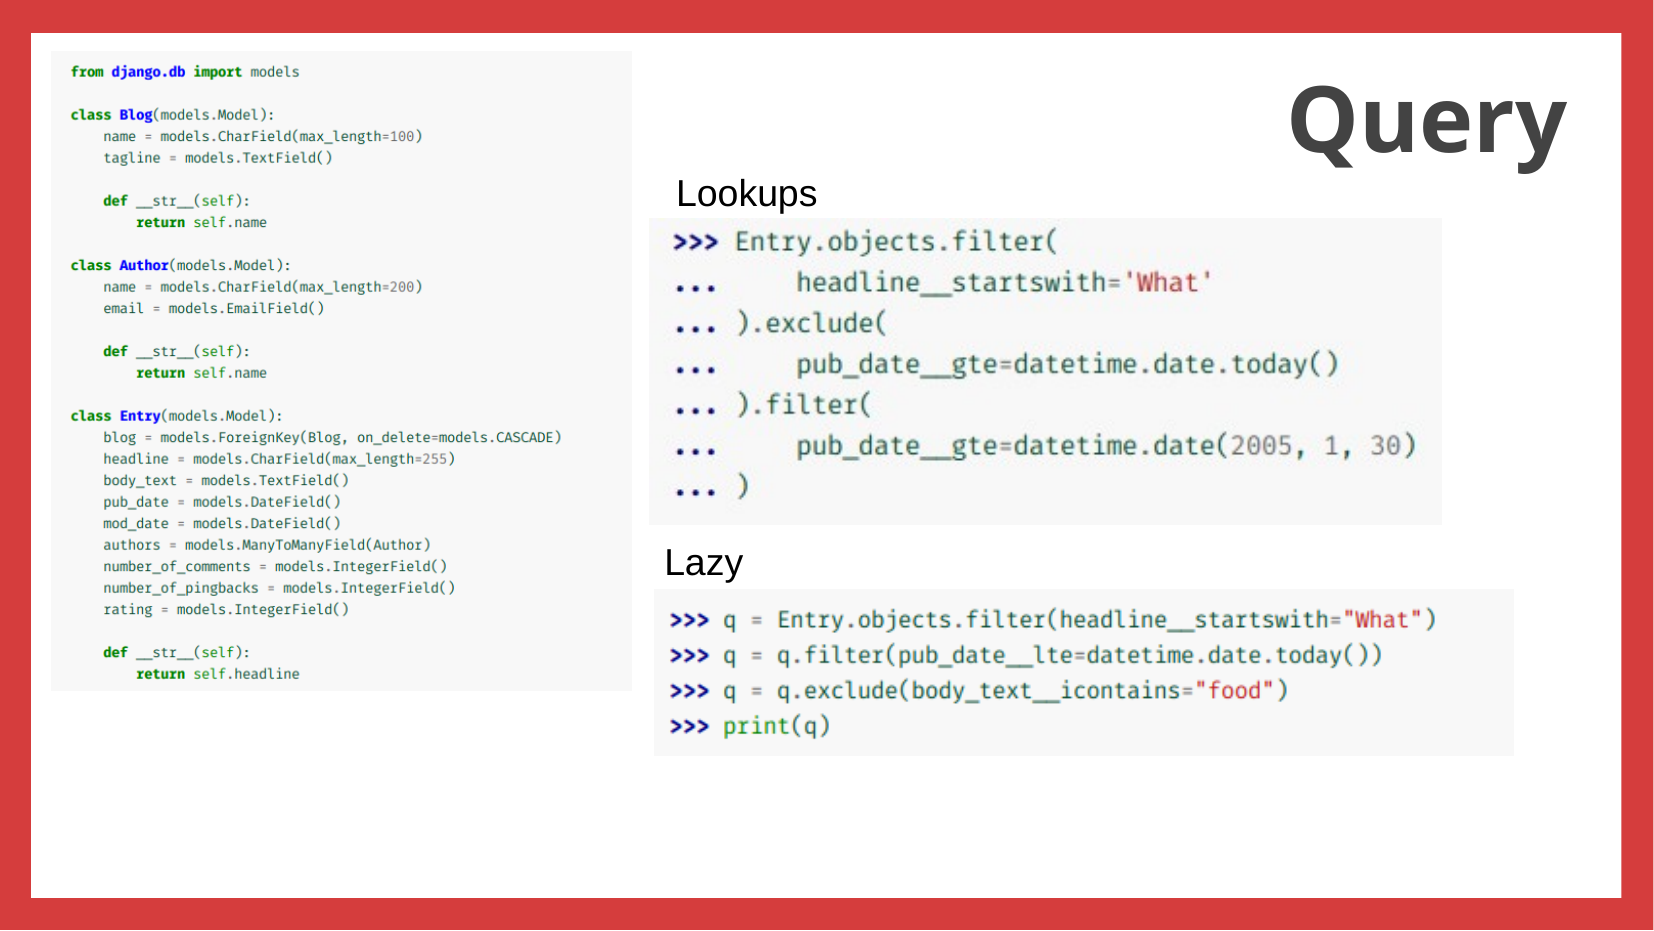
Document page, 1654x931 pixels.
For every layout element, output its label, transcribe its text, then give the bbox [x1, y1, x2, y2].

title Query [1192, 31, 1583, 215]
picture [51, 51, 632, 691]
picture [649, 218, 1442, 525]
text_box Lookups [661, 165, 993, 223]
text_box Lazy [649, 533, 759, 591]
picture [654, 589, 1514, 756]
